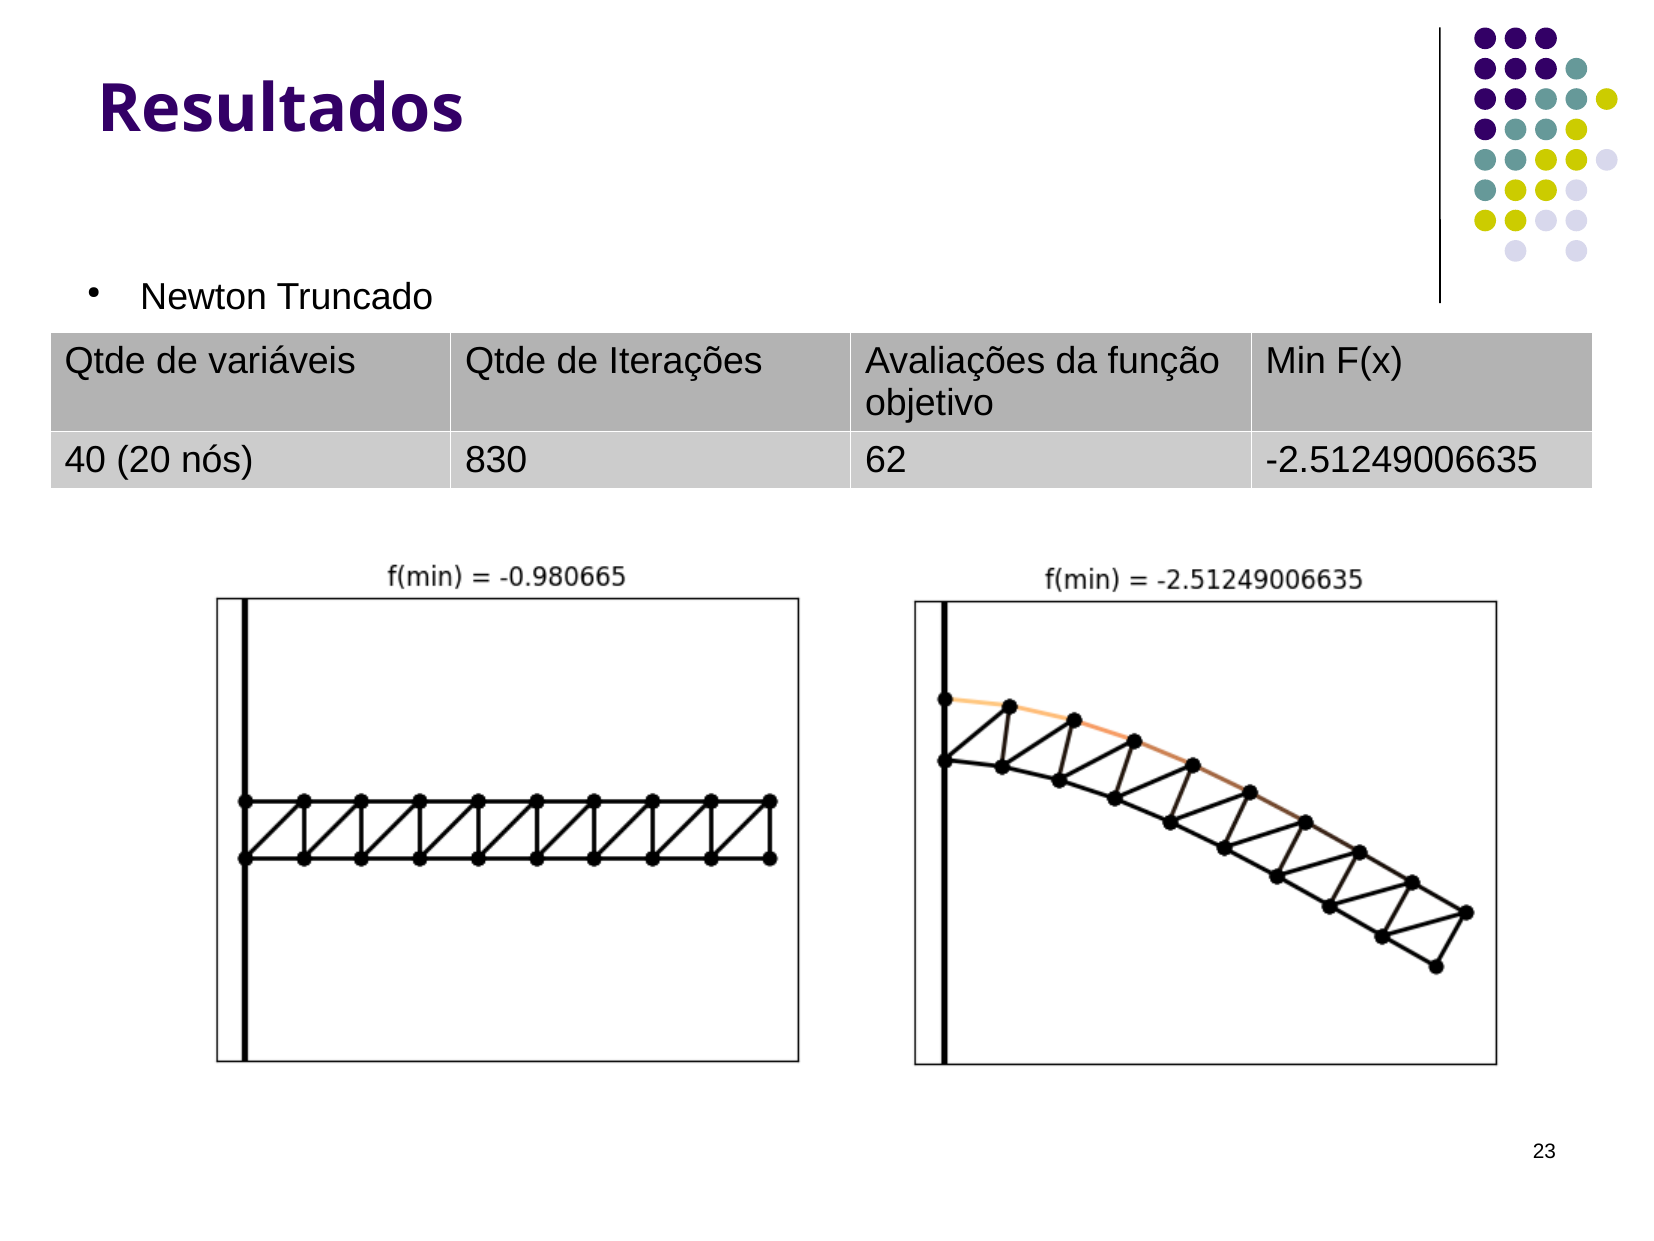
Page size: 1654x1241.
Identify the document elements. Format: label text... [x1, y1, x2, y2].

table_header Qtde de Iterações [451, 333, 850, 431]
title Resultados [82, 12, 1447, 153]
table_header Min F(x) [1252, 333, 1592, 431]
table_header Avaliações da função objetivo [851, 333, 1251, 431]
slide_number <número> [1185, 1130, 1571, 1213]
table_header Qtde de variáveis [51, 333, 450, 431]
table_cell 40 (20 nós) [51, 432, 450, 488]
picture [206, 526, 811, 1069]
table_cell 830 [451, 432, 850, 488]
table_cell -2.51249006635 [1252, 432, 1592, 488]
list Newton Truncado [54, 264, 469, 321]
table_cell 62 [851, 432, 1251, 488]
picture [820, 529, 1571, 1130]
